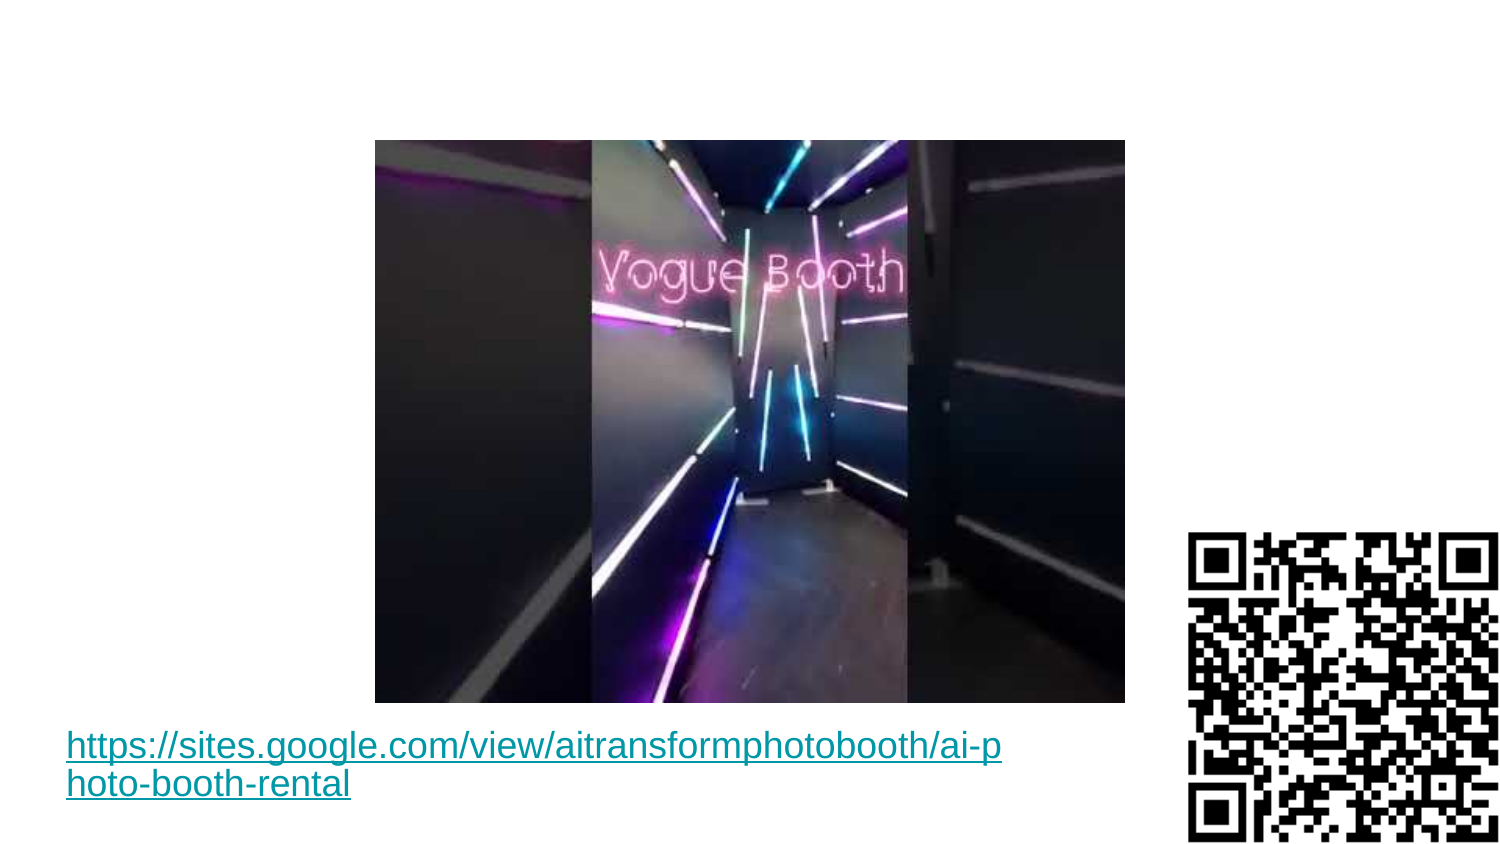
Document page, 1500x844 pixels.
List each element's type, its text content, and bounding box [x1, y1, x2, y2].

list https://sites.google.com/view/aitransformphotobooth/ai-photo-booth-rental [51, 694, 1036, 794]
picture [1187, 531, 1500, 844]
picture [375, 140, 1125, 704]
